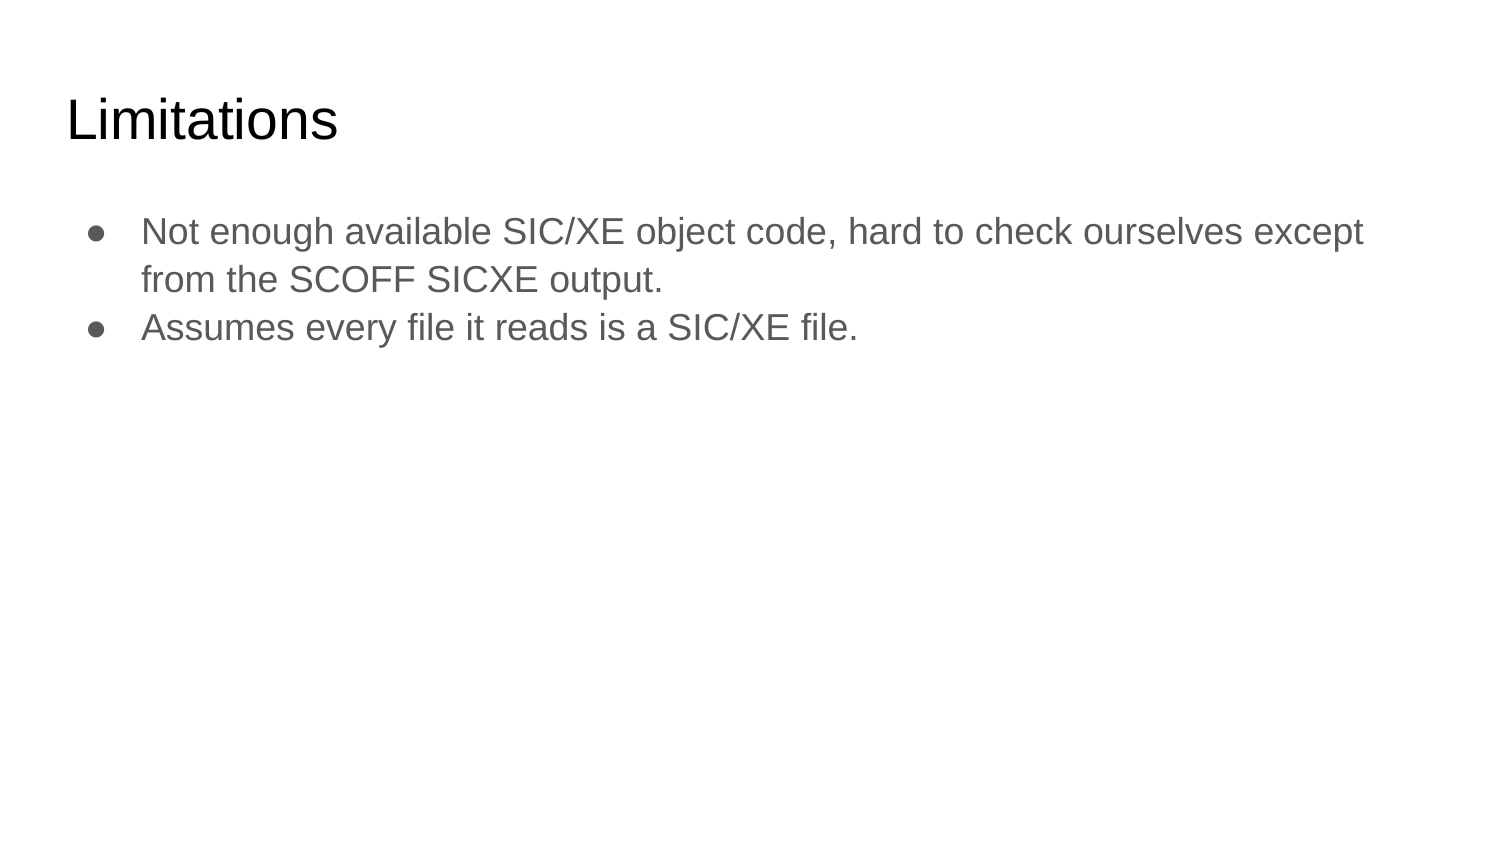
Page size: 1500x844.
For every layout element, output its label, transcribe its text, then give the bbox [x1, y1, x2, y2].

title Limitations [51, 72, 1449, 167]
list Not enough available SIC/XE object code, hard to check ourselves except from the SCOFF SICXE output. Assumes every file it reads is a SIC/XE file. [51, 189, 1449, 750]
